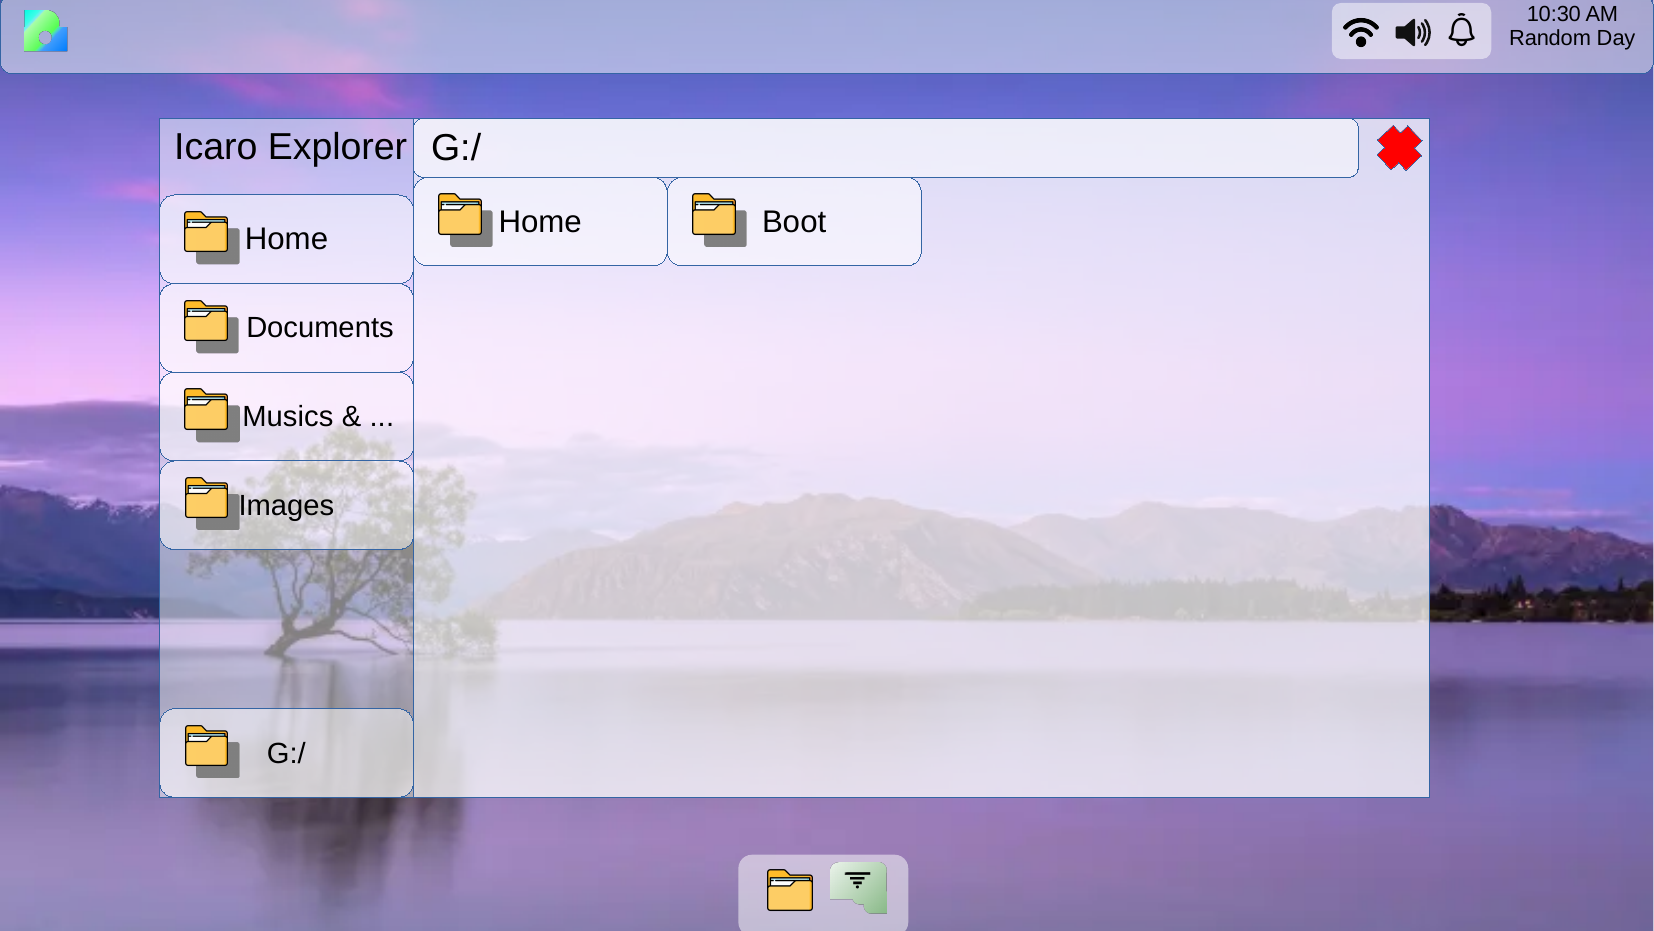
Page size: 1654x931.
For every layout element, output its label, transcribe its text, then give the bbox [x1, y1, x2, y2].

text_box Home [413, 177, 667, 266]
text_box G:/ [413, 118, 1359, 178]
text_box Images [159, 460, 414, 550]
text_box [159, 171, 421, 206]
picture [767, 867, 813, 913]
text_box [89, 0, 1654, 74]
text_box 10:30 AM Random Day [1491, 0, 1654, 64]
text_box [159, 118, 1430, 798]
text_box Boot [667, 177, 922, 266]
picture [1343, 14, 1379, 51]
text_box [159, 362, 169, 383]
text_box [159, 785, 172, 798]
text_box Documents [159, 284, 414, 372]
text_box G:/ [159, 708, 414, 798]
text_box [159, 273, 170, 294]
picture [830, 862, 887, 919]
text_box Home [159, 194, 414, 284]
picture [1443, 11, 1480, 48]
text_box [660, 178, 675, 187]
picture [1393, 12, 1433, 52]
picture [0, 0, 1654, 931]
text_box Musics & ... [159, 372, 414, 461]
text_box Icaro Explorer [159, 118, 413, 178]
text_box [738, 854, 909, 931]
text_box [159, 450, 169, 473]
